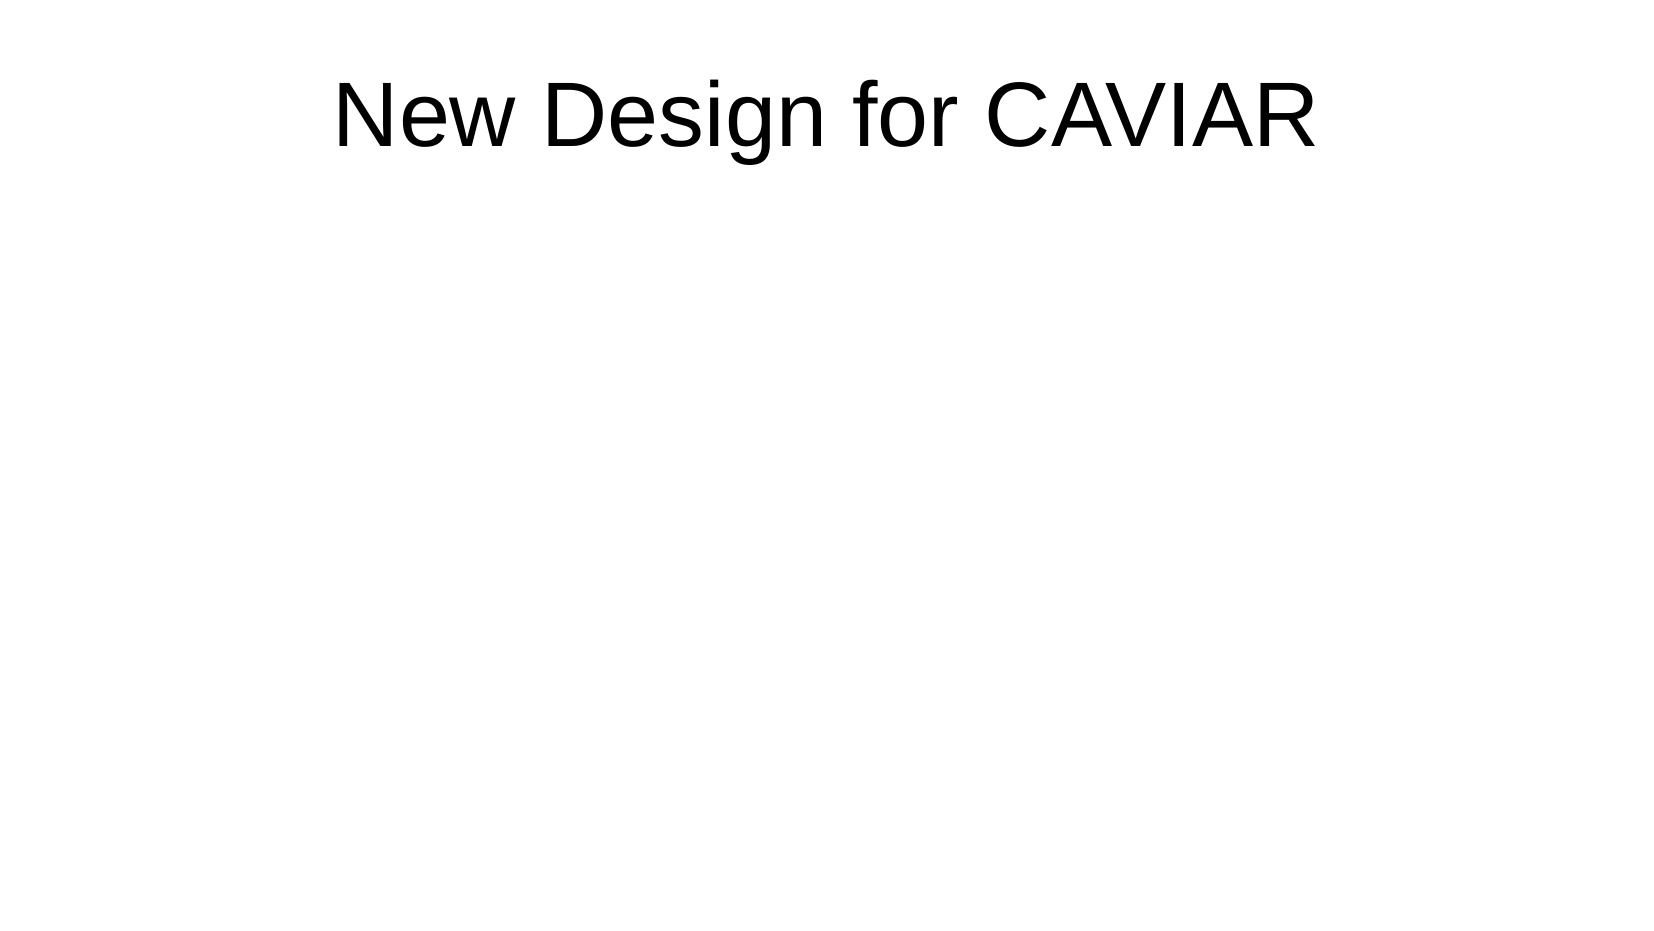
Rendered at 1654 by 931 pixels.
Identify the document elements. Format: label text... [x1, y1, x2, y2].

title New Design for CAVIAR [82, 37, 1571, 193]
